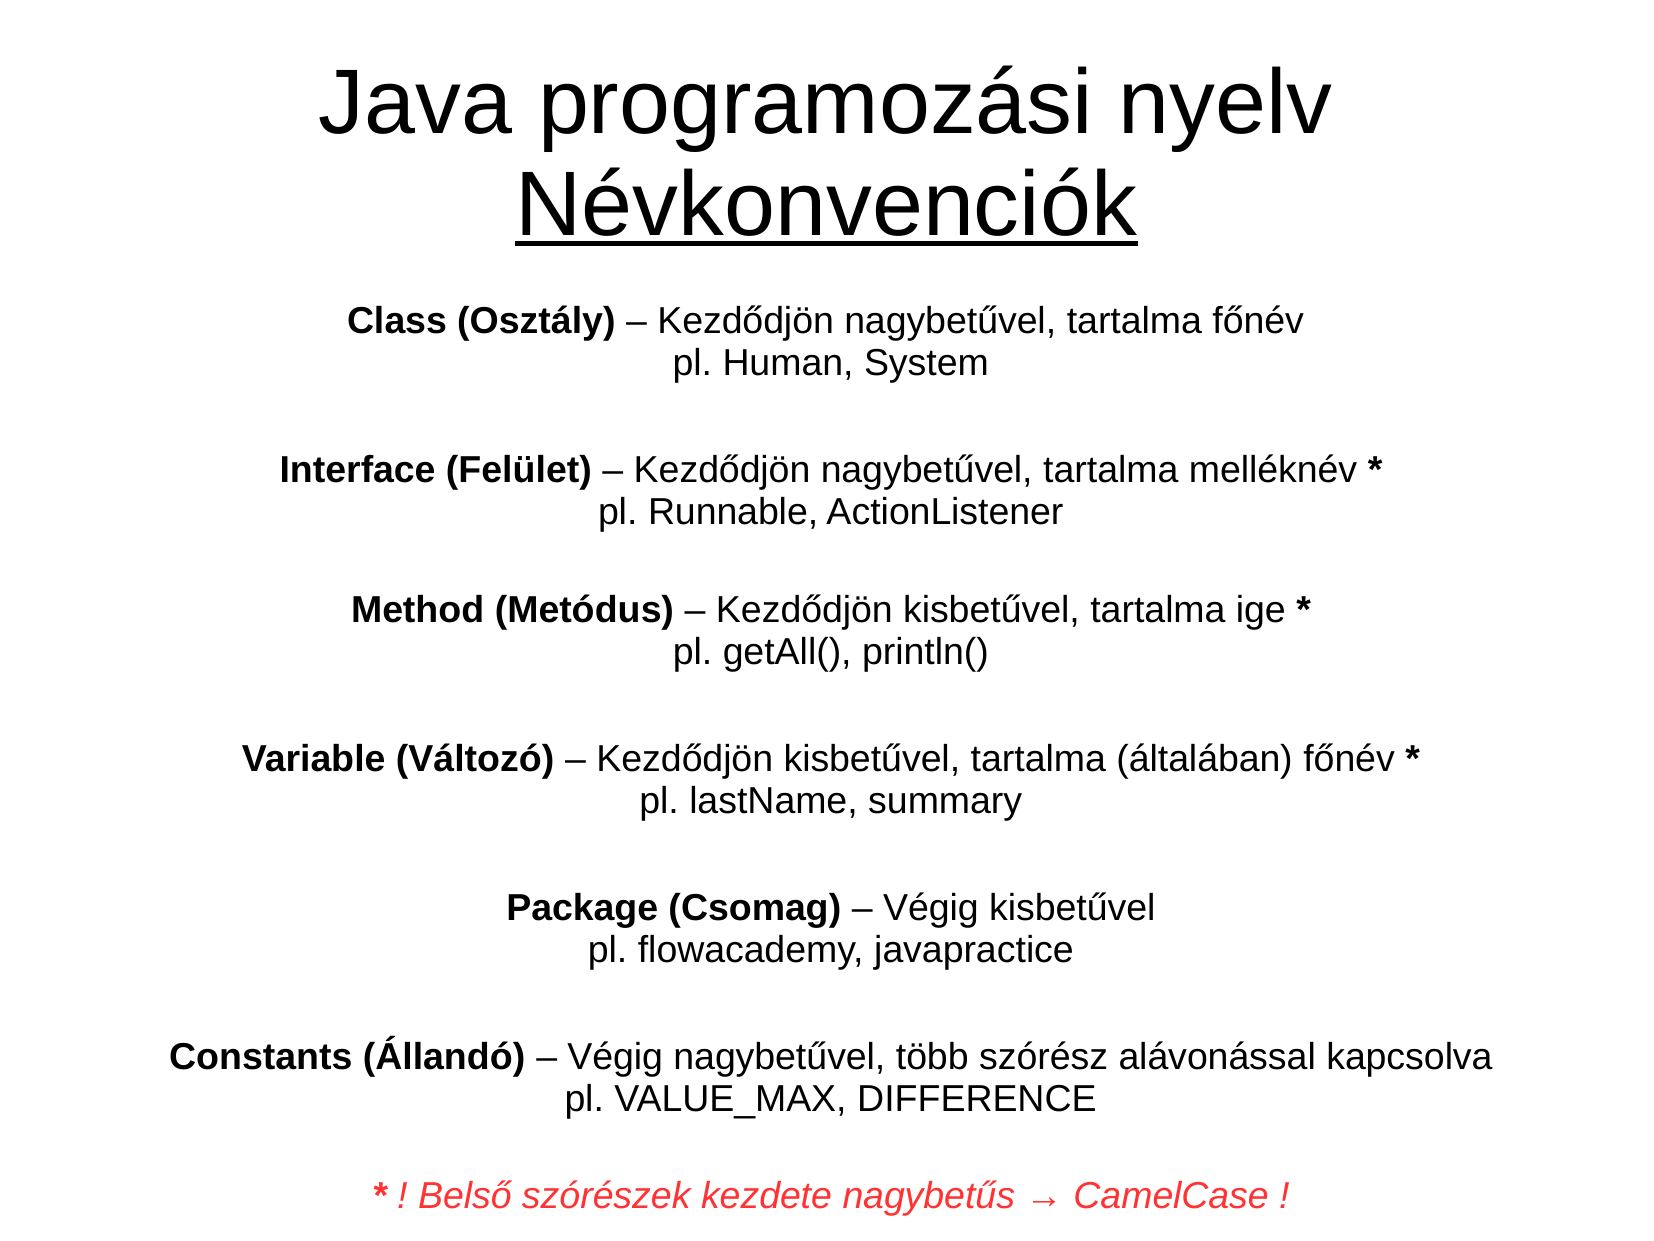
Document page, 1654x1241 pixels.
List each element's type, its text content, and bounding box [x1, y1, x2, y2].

subtitle Class (Osztály) – Kezdődjön nagybetűvel, tartalma főnév pl. Human, System Interface (Felület) – Kezdődjön nagybetűvel, tartalma melléknév * pl. Runnable, ActionListener Method (Metódus) – Kezdődjön kisbetűvel, tartalma ige * pl. getAll(), println() Variable (Változó) – Kezdődjön kisbetűvel, tartalma (általában) főnév * pl. lastName, summary Package (Csomag) – Végig kisbetűvel pl. flowacademy, javapractice Constants (Állandó) – Végig nagybetűvel, több szórész alávonással kapcsolva pl. VALUE_MAX, DIFFERENCE * ! Belső szórészek kezdete nagybetűs → CamelCase ! [86, 243, 1576, 1218]
title Java programozási nyelv Névkonvenciók [82, 49, 1571, 257]
